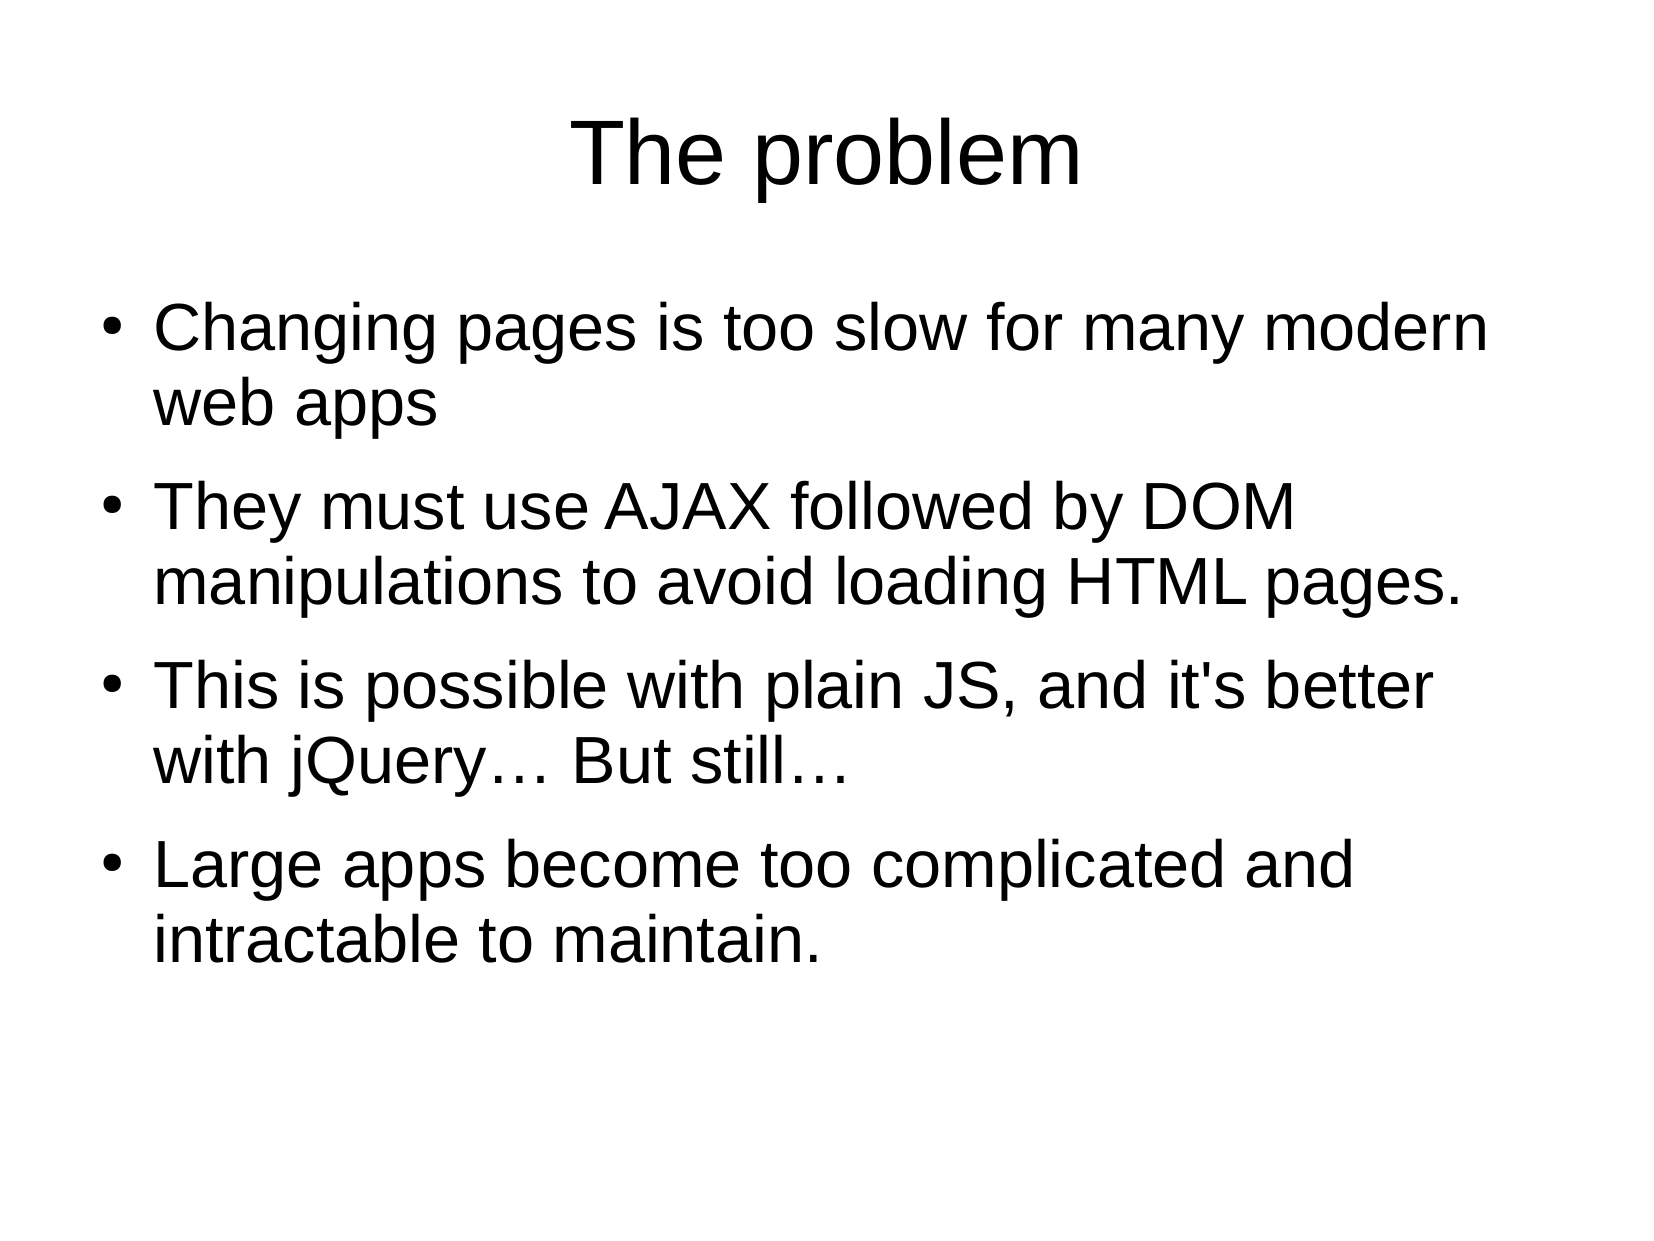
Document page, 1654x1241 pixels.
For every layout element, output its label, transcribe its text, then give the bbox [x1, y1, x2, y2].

title The problem [82, 49, 1571, 257]
list Changing pages is too slow for many modern web apps They must use AJAX followed by DOM manipulations to avoid loading HTML pages. This is possible with plain JS, and it's better with jQuery… But still… Large apps become too complicated and intractable to maintain. [82, 290, 1571, 1010]
